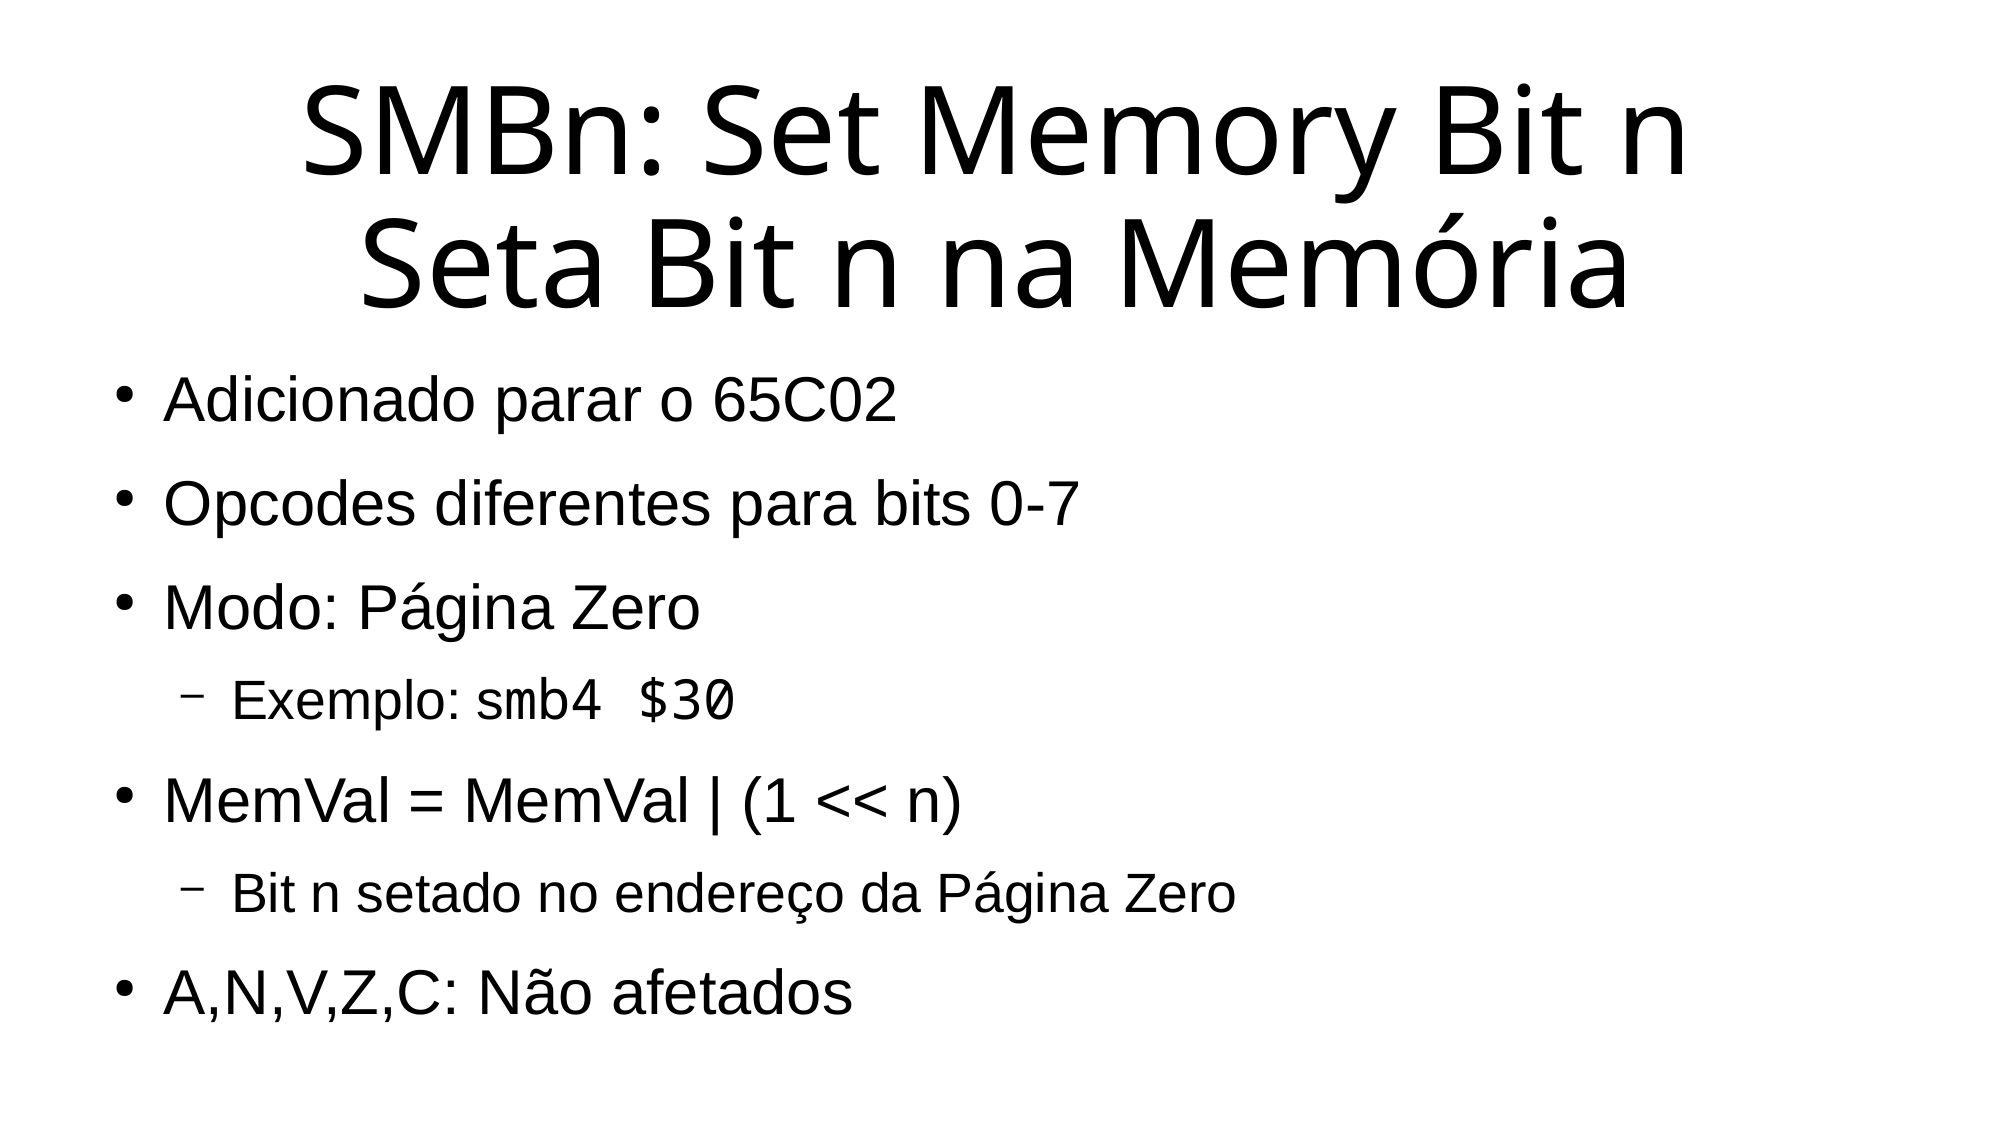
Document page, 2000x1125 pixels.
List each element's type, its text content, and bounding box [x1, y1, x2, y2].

title SMBn: Set Memory Bit n Seta Bit n na Memória [30, 59, 1966, 343]
list Adicionado parar o 65C02 Opcodes diferentes para bits 0-7 Modo: Página Zero Exemplo: smb4 $30 MemVal = MemVal | (1 << n) Bit n setado no endereço da Página Zero A,N,V,Z,C: Não afetados [81, 350, 1931, 1039]
